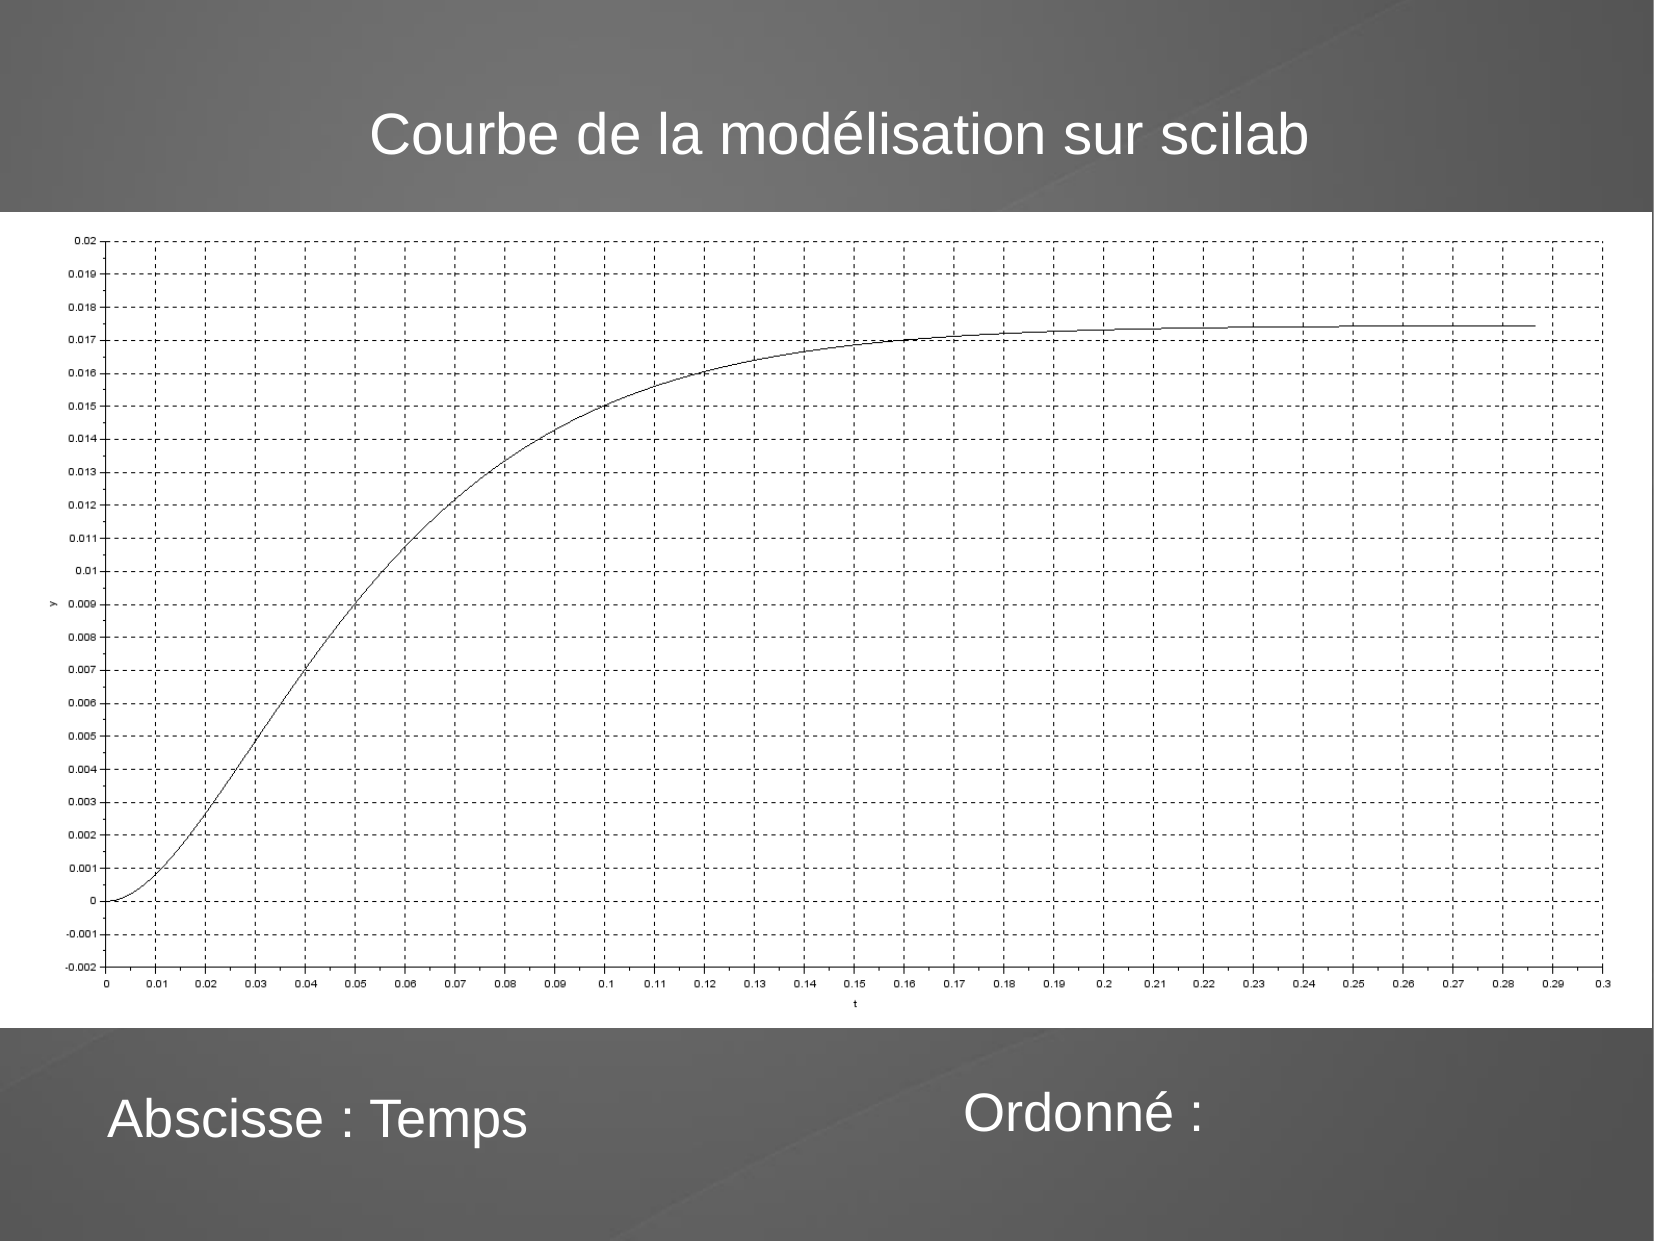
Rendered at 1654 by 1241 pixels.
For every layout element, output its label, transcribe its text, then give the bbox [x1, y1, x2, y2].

text_box Courbe de la modélisation sur scilab [354, 94, 1326, 175]
picture [0, 0, 1654, 1241]
text_box Ordonné : [948, 1074, 1280, 1150]
text_box Abscisse : Temps [93, 1080, 556, 1241]
